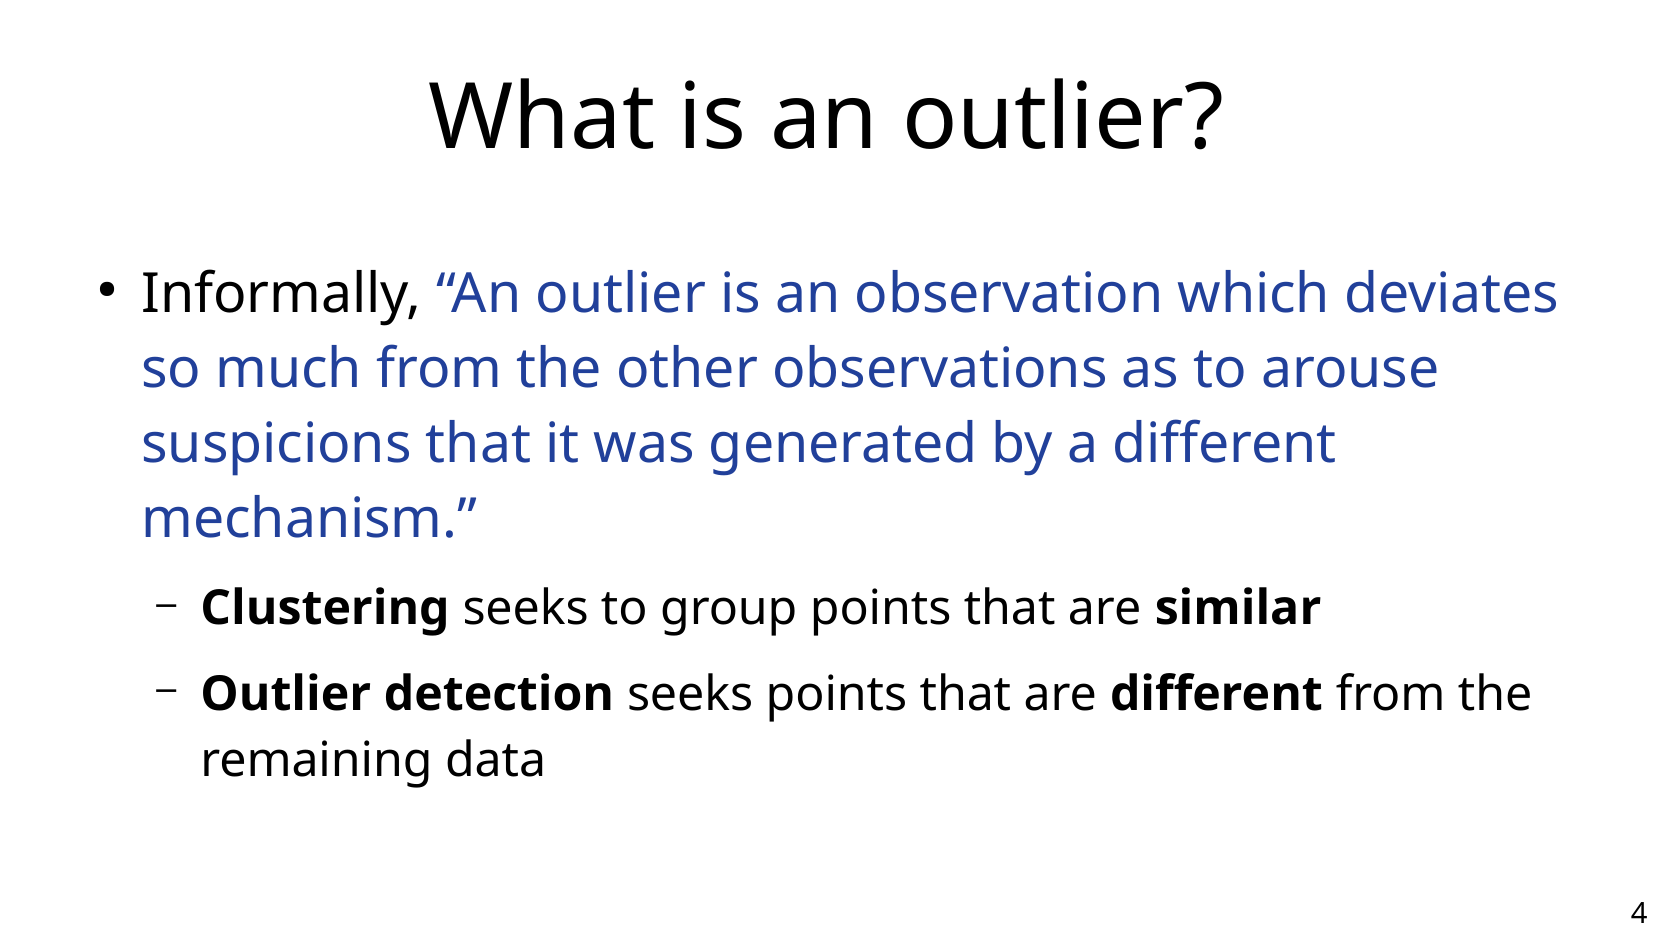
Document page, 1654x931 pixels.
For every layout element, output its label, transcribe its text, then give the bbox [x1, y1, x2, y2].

title What is an outlier? [82, 1, 1571, 226]
list Informally, “An outlier is an observation which deviates so much from the other observations as to arouse suspicions that it was generated by a different mechanism.” Clustering seeks to group points that are similar Outlier detection seeks points that are different from the remaining data [82, 253, 1571, 793]
